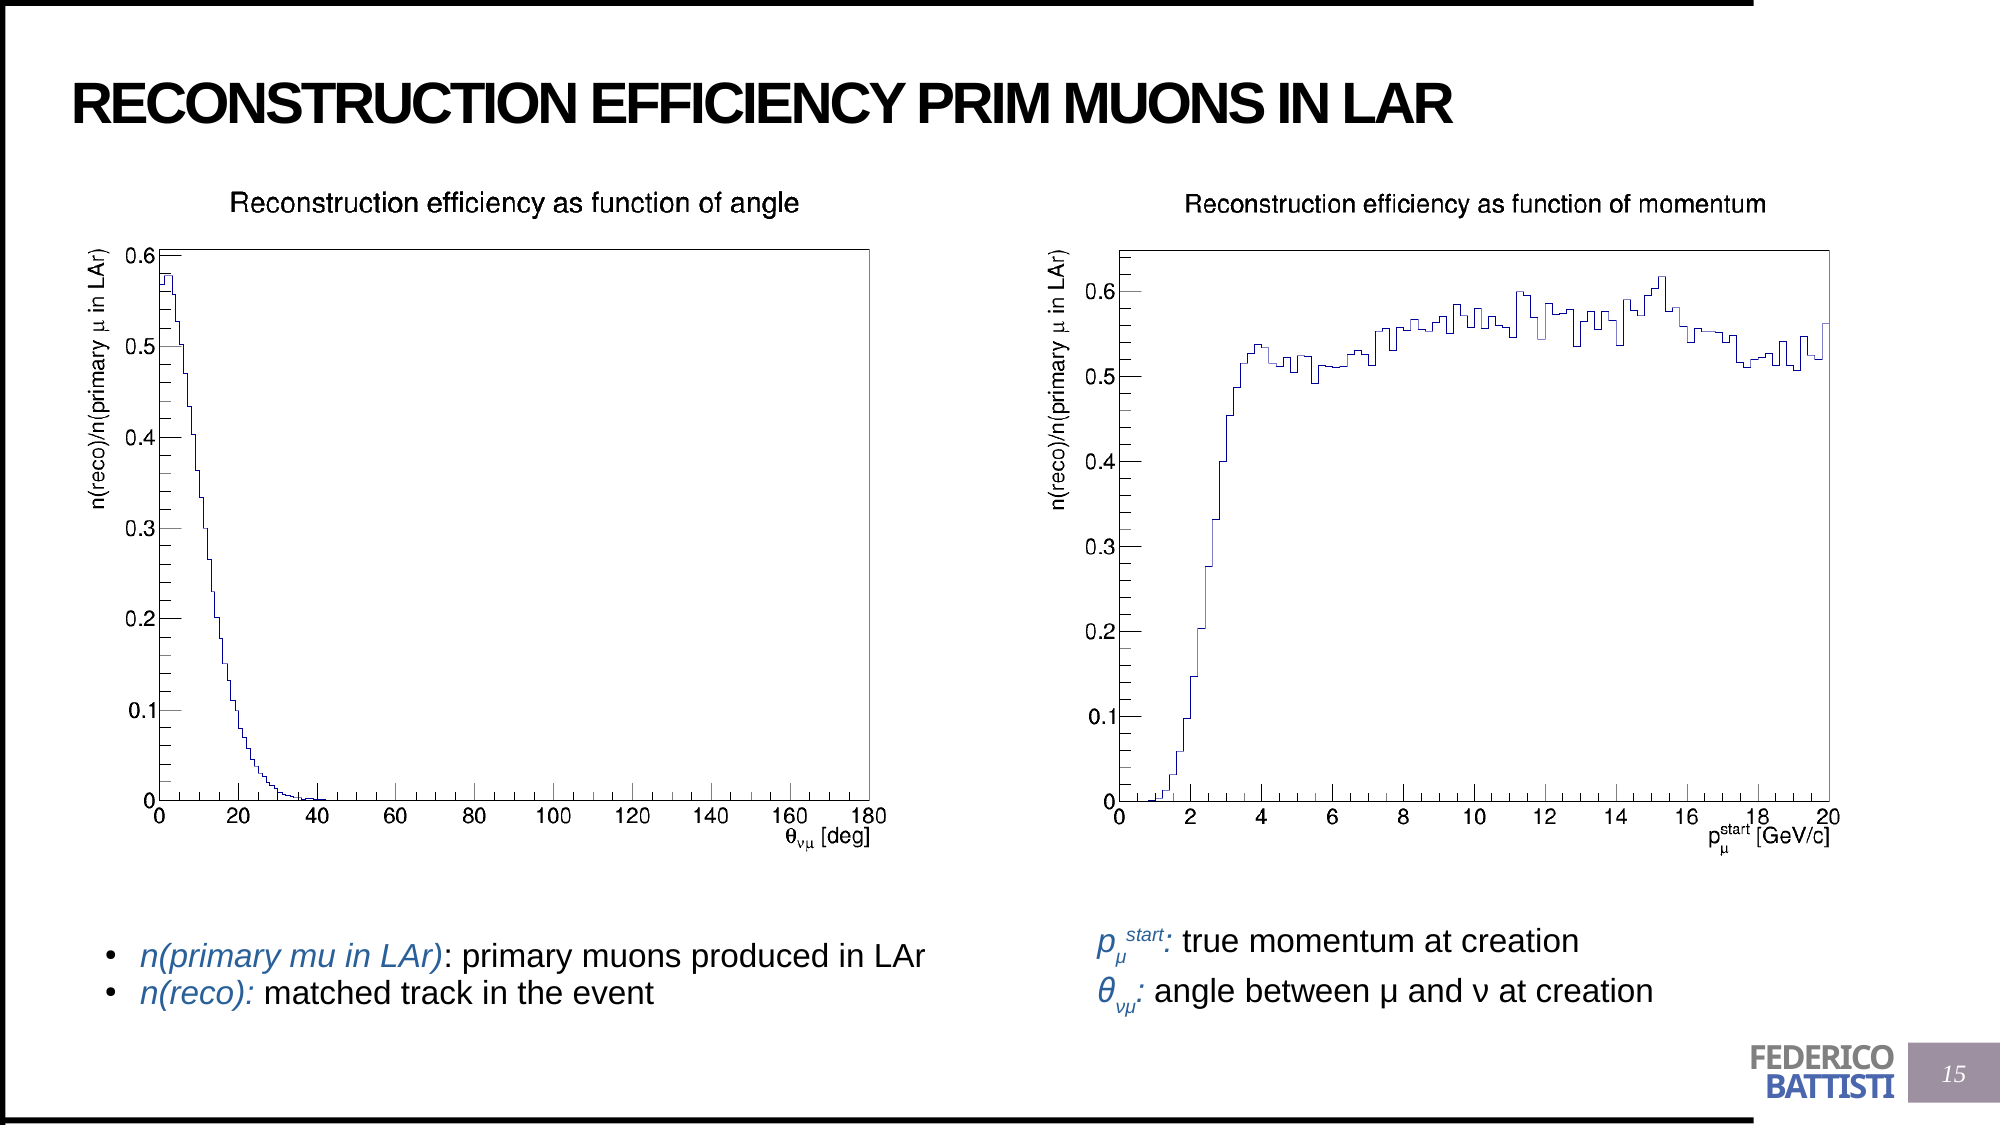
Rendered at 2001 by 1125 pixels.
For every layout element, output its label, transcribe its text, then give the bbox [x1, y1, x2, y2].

text_box n(primary mu in LAr): primary muons produced in LAr n(reco): matched track in the event [90, 930, 991, 1021]
picture [71, 180, 957, 869]
picture [1031, 181, 1917, 870]
text_box pμstart: true momentum at creation θνμ: angle between μ and ν at creation [1082, 915, 1741, 1073]
title RECONSTRUCTION EFFICIENCY PRIM MUONS IN LAR [70, 67, 1580, 142]
slide_number <number> [1931, 1050, 1977, 1096]
